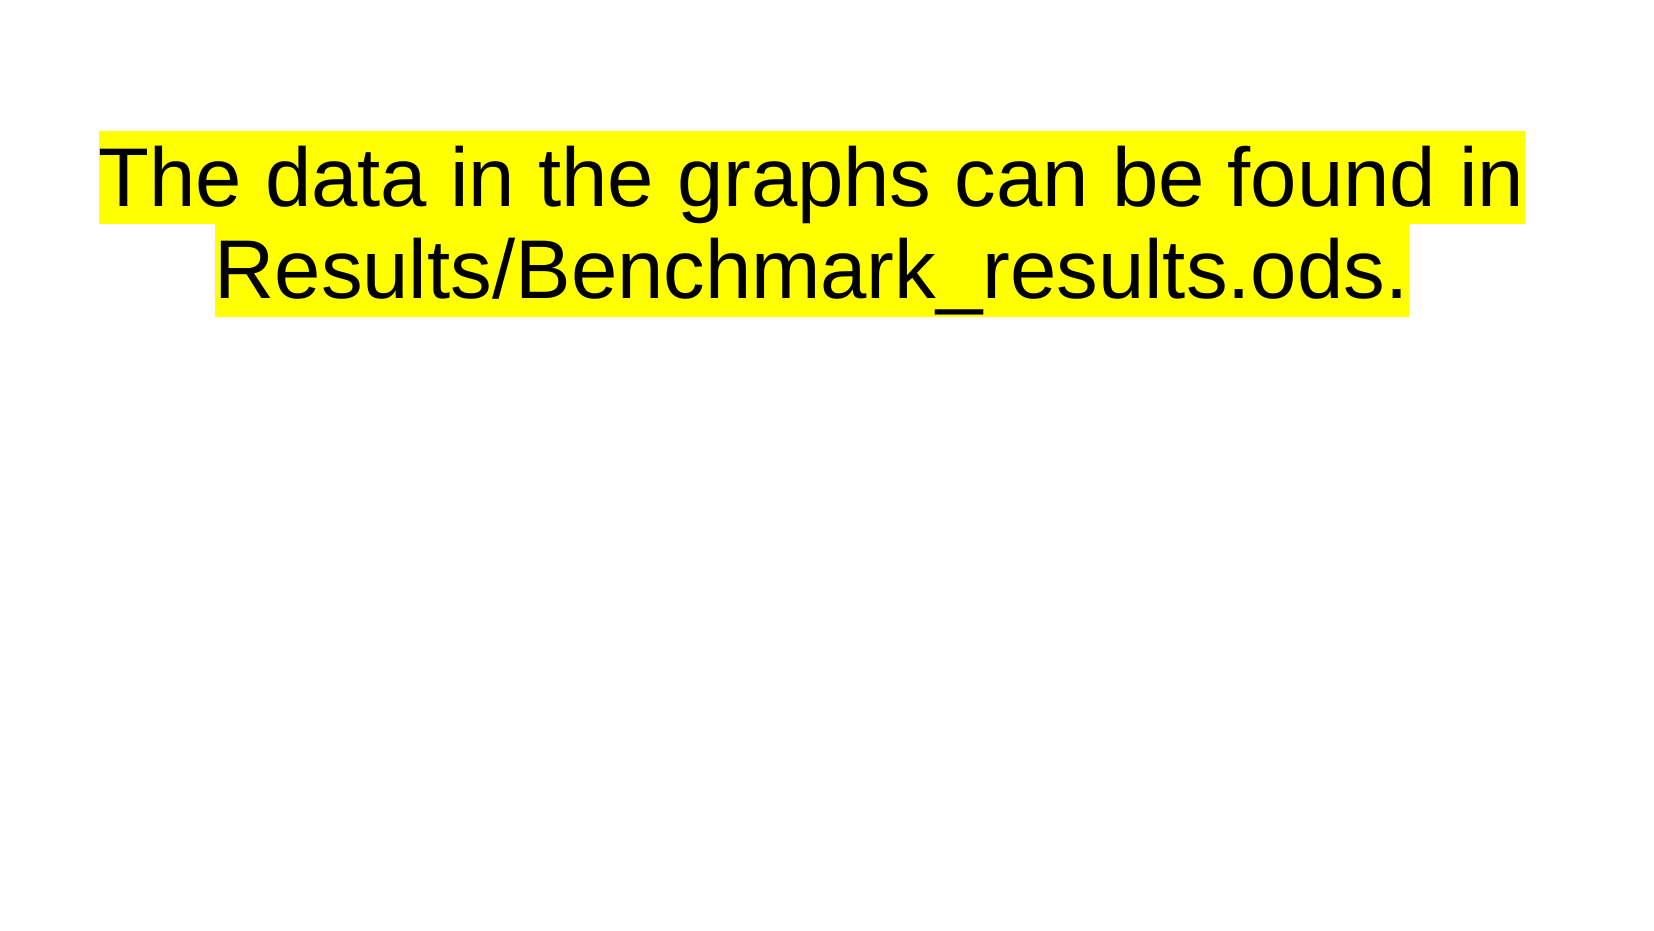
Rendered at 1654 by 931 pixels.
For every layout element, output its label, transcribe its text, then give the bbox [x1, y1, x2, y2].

title The data in the graphs can be found in Results/Benchmark_results.ods. [29, 130, 1595, 317]
